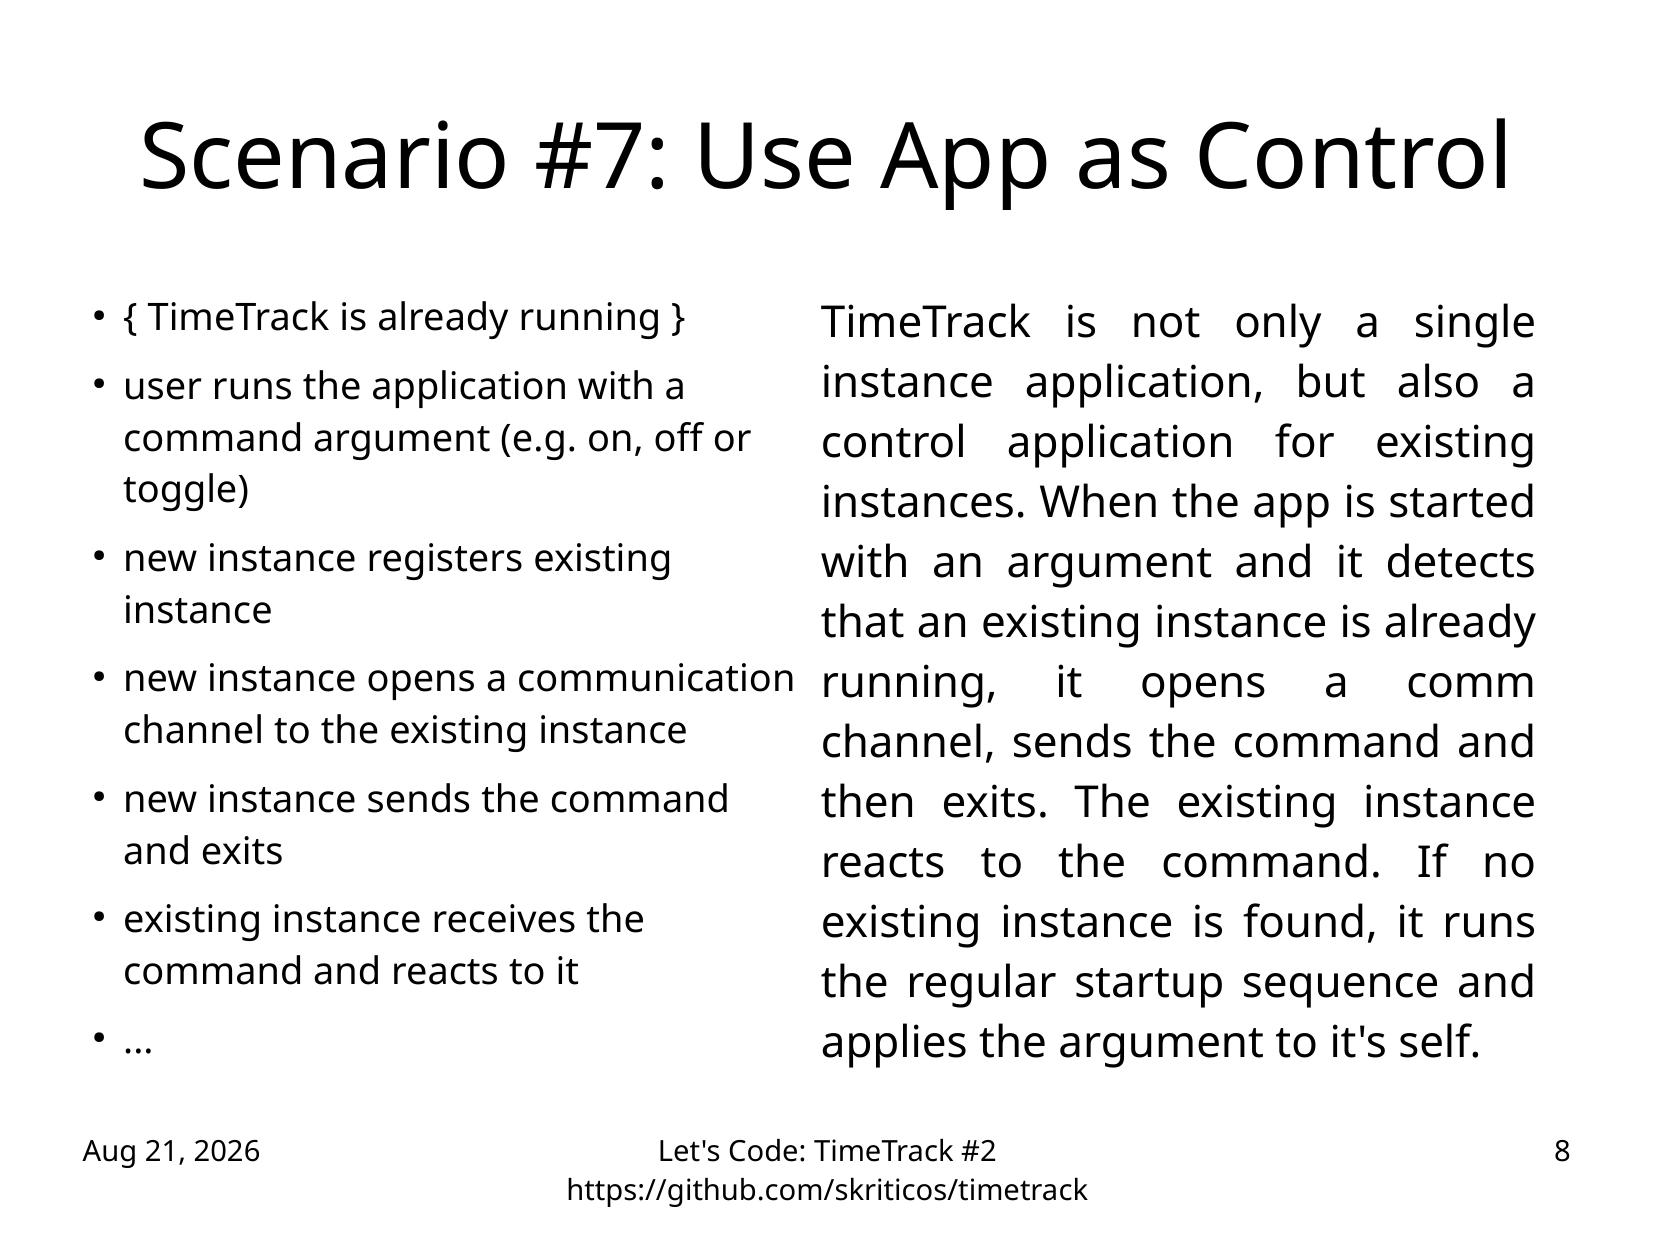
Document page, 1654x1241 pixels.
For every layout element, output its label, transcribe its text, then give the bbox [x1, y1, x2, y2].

list { TimeTrack is already running } user runs the application with a command argument (e.g. on, off or toggle) new instance registers existing instance new instance opens a communication channel to the existing instance new instance sends the command and exits existing instance receives the command and reacts to it ... [82, 290, 799, 1098]
title Scenario #7: Use App as Control [82, 49, 1571, 257]
list TimeTrack is not only a single instance application, but also a control application for existing instances. When the app is started with an argument and it detects that an existing instance is already running, it opens a comm channel, sends the command and then exits. The existing instance reacts to the command. If no existing instance is found, it runs the regular startup sequence and applies the argument to it's self. [820, 290, 1538, 1098]
